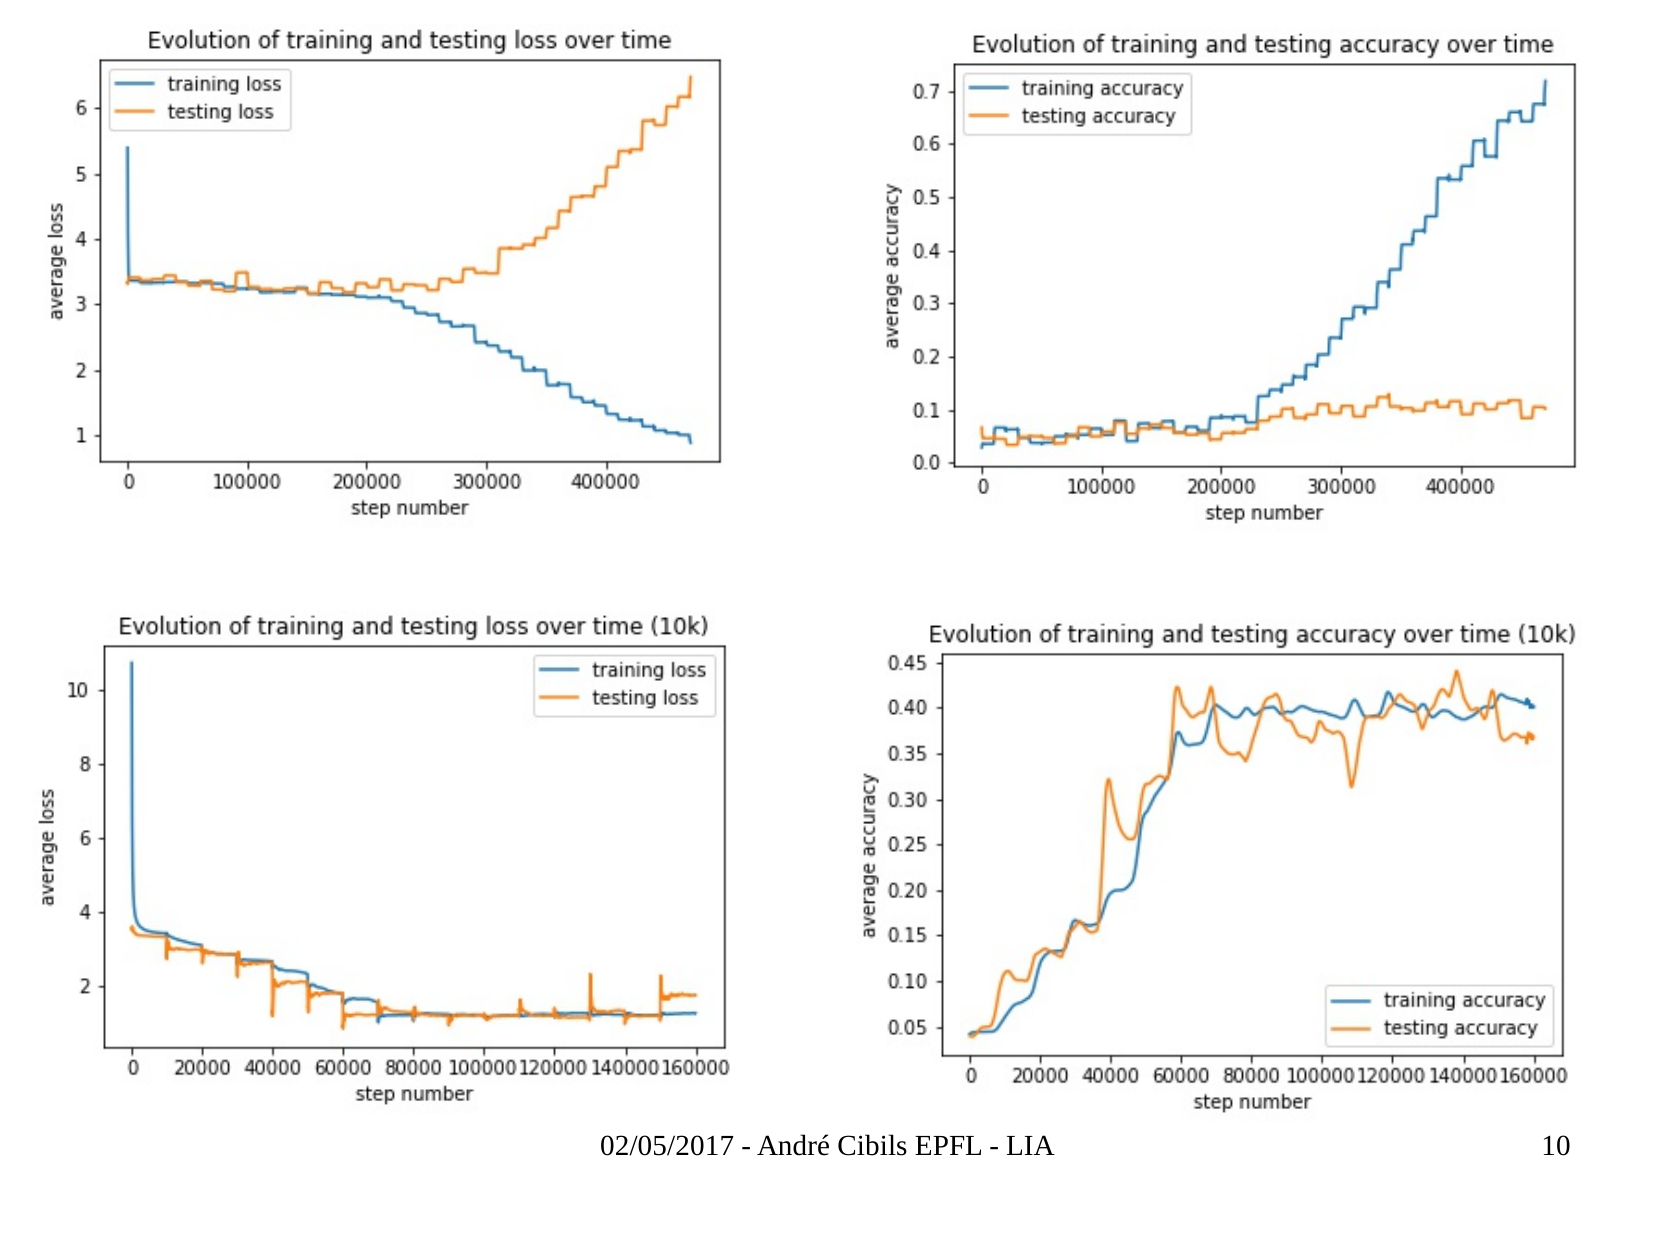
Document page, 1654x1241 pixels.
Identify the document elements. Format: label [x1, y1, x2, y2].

picture [842, 589, 1642, 1123]
picture [854, 0, 1654, 533]
picture [0, 0, 799, 528]
picture [4, 581, 804, 1114]
